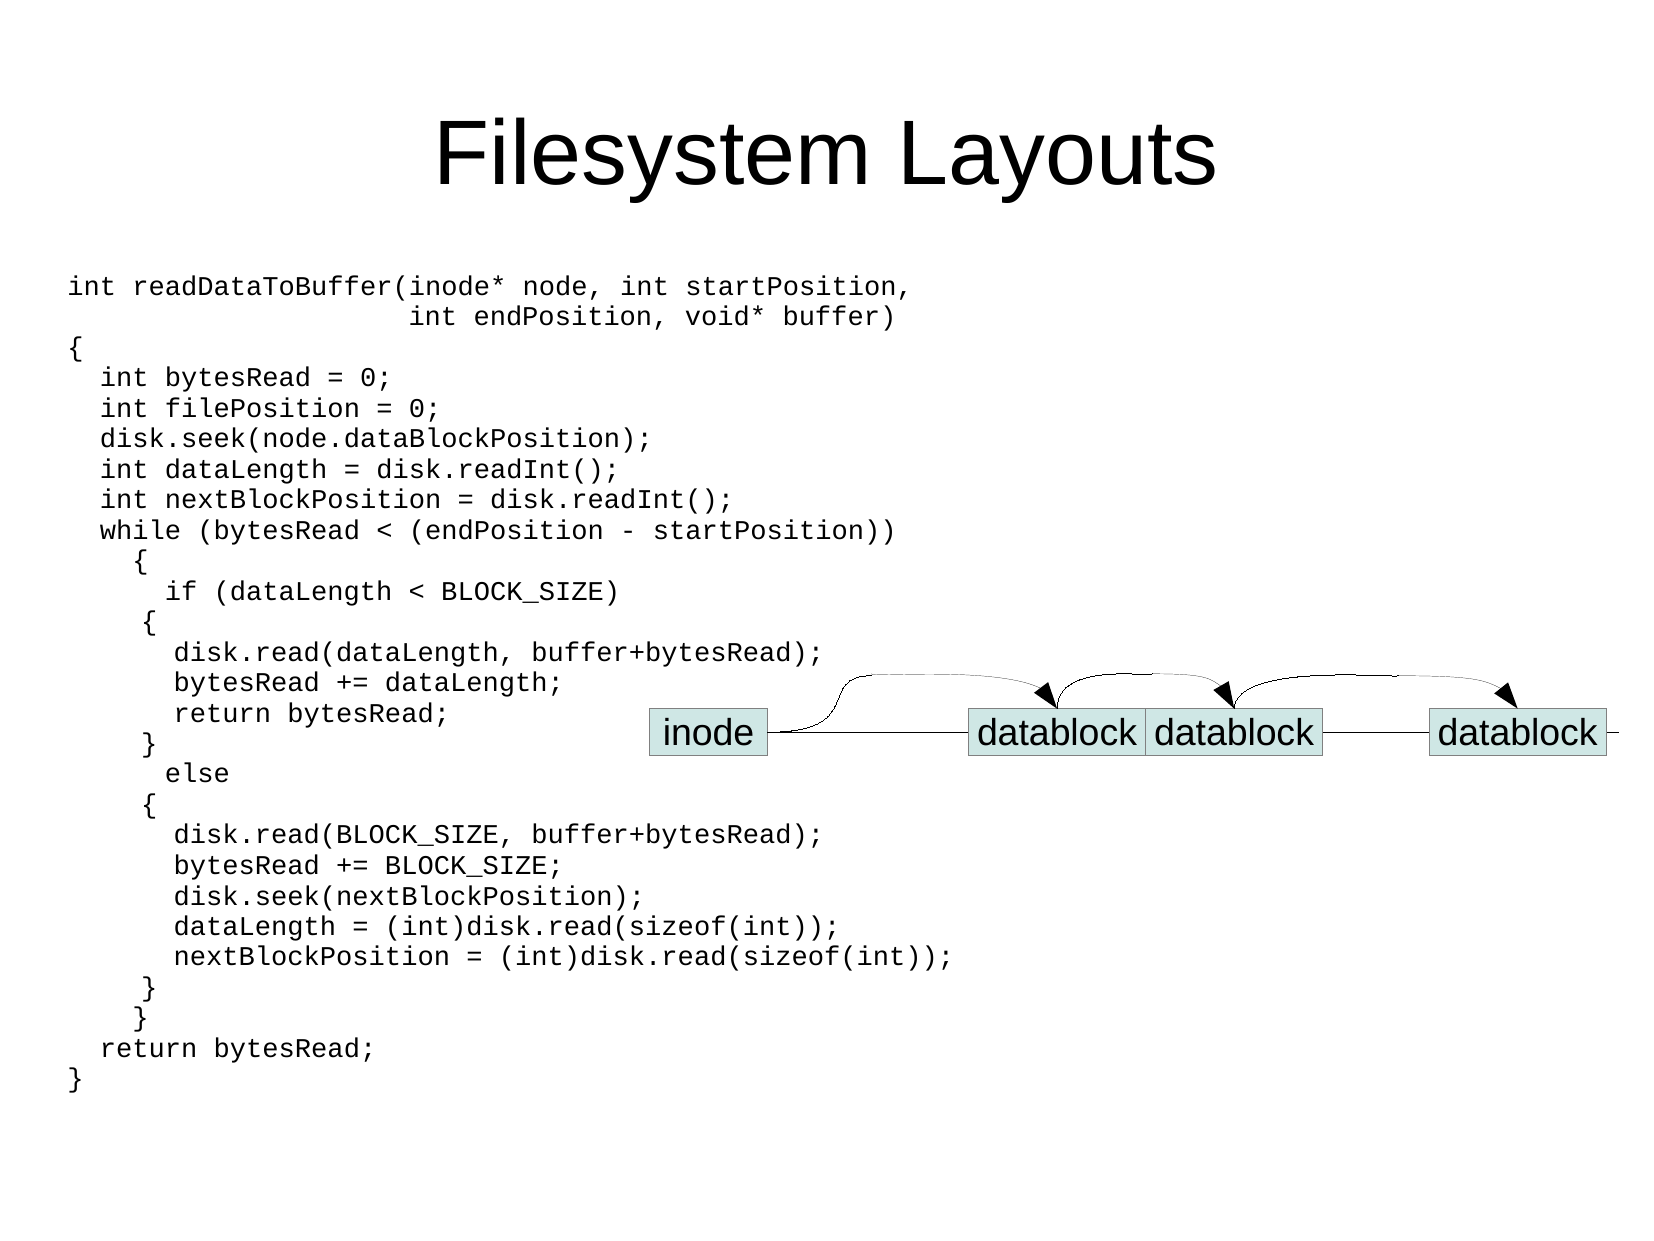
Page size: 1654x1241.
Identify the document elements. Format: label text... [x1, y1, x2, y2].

text_box int readDataToBuffer(inode* node, int startPosition, int endPosition, void* buffer) { int bytesRead = 0; int filePosition = 0; disk.seek(node.dataBlockPosition); int dataLength = disk.readInt(); int nextBlockPosition = disk.readInt(); while (bytesRead < (endPosition - startPosition)) { if (dataLength < BLOCK_SIZE) { disk.read(dataLength, buffer+bytesRead); bytesRead += dataLength; return bytesRead; } else { disk.read(BLOCK_SIZE, buffer+bytesRead); bytesRead += BLOCK_SIZE; disk.seek(nextBlockPosition); dataLength = (int)disk.read(sizeof(int)); nextBlockPosition = (int)disk.read(sizeof(int)); } } return bytesRead; } [52, 235, 969, 1146]
text_box datablock [968, 708, 1145, 756]
text_box datablock [1145, 708, 1323, 756]
text_box datablock [1429, 708, 1607, 756]
title Filesystem Layouts [82, 49, 1571, 257]
text_box inode [649, 708, 768, 756]
